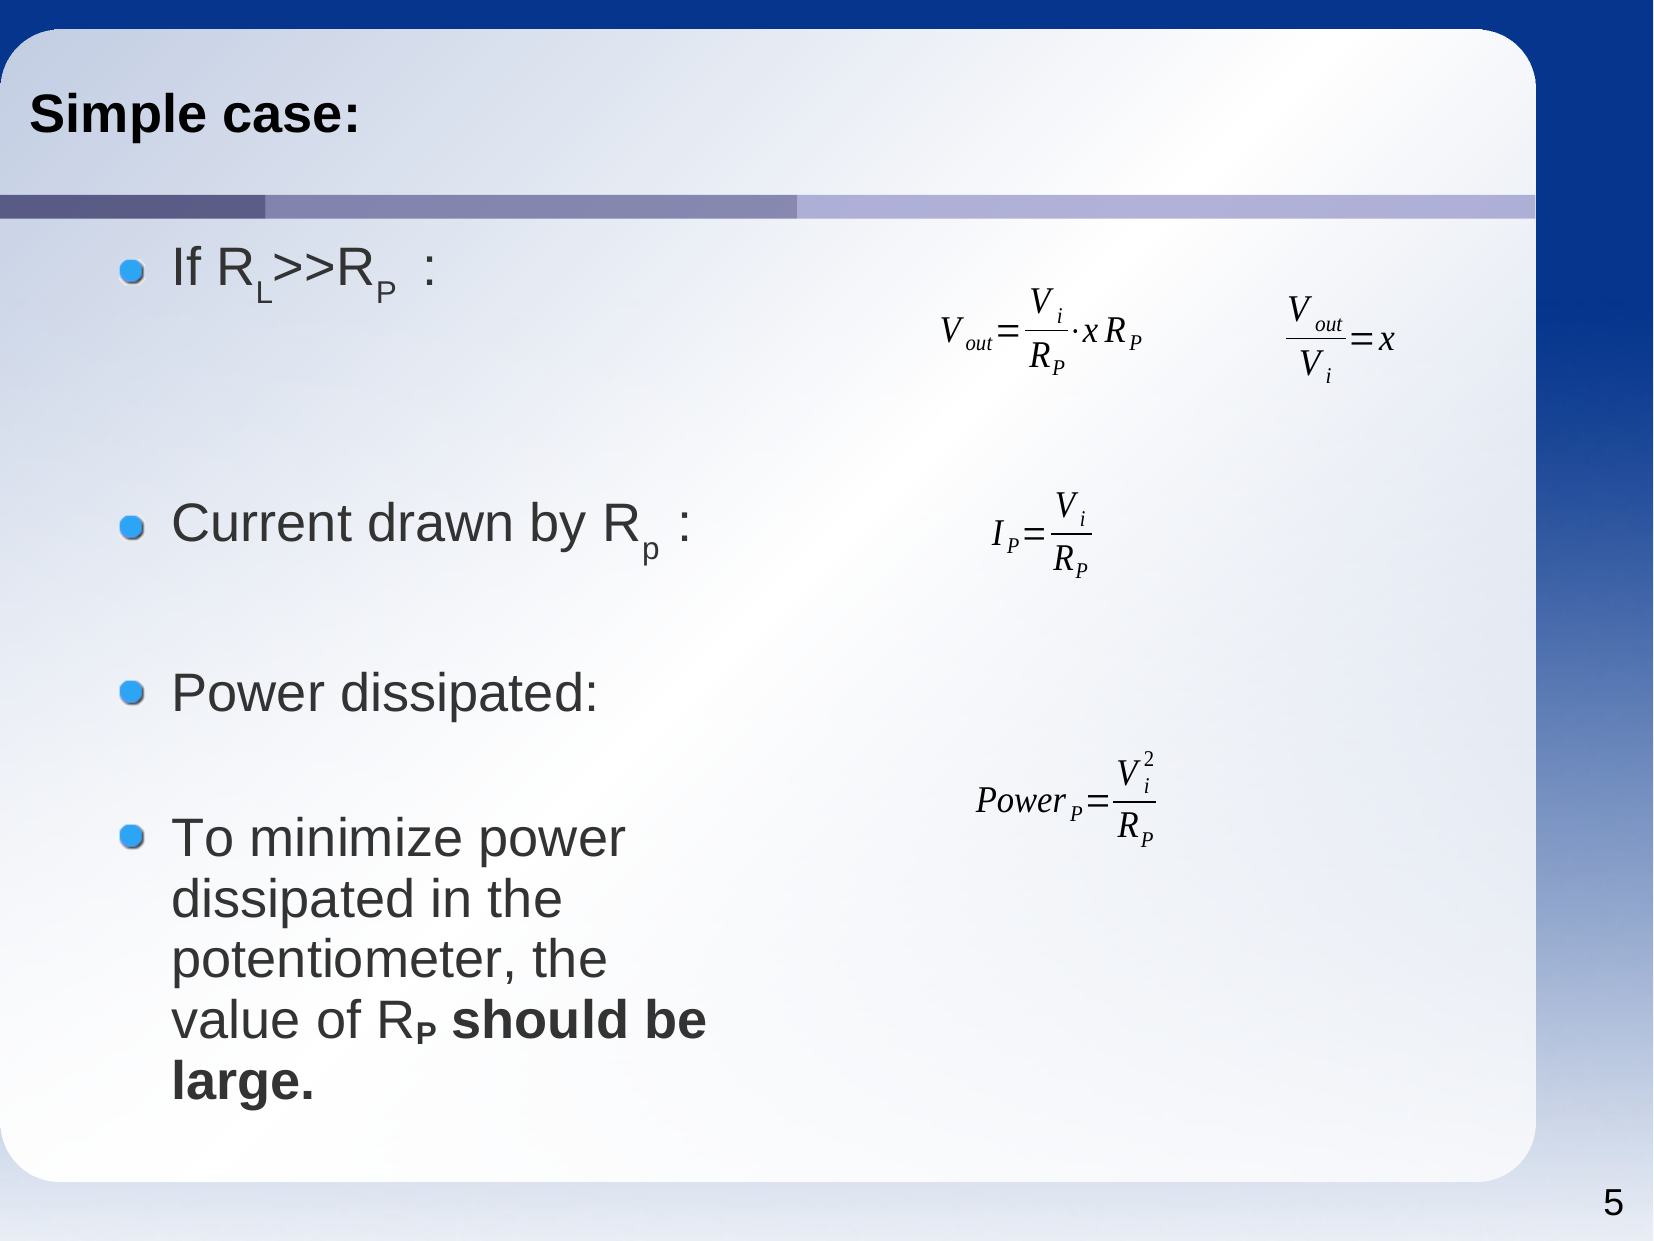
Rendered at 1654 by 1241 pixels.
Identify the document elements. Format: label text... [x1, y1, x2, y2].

chart [968, 746, 1164, 852]
title Simple case: [29, 49, 1506, 178]
chart [1278, 288, 1403, 389]
list If RL>>RP : Current drawn by Rp : Power dissipated: To minimize power dissipated in the potentiometer, the value of RP should be large. [29, 236, 750, 1152]
picture [0, 0, 1654, 1241]
chart [984, 484, 1098, 585]
chart [933, 280, 1148, 381]
